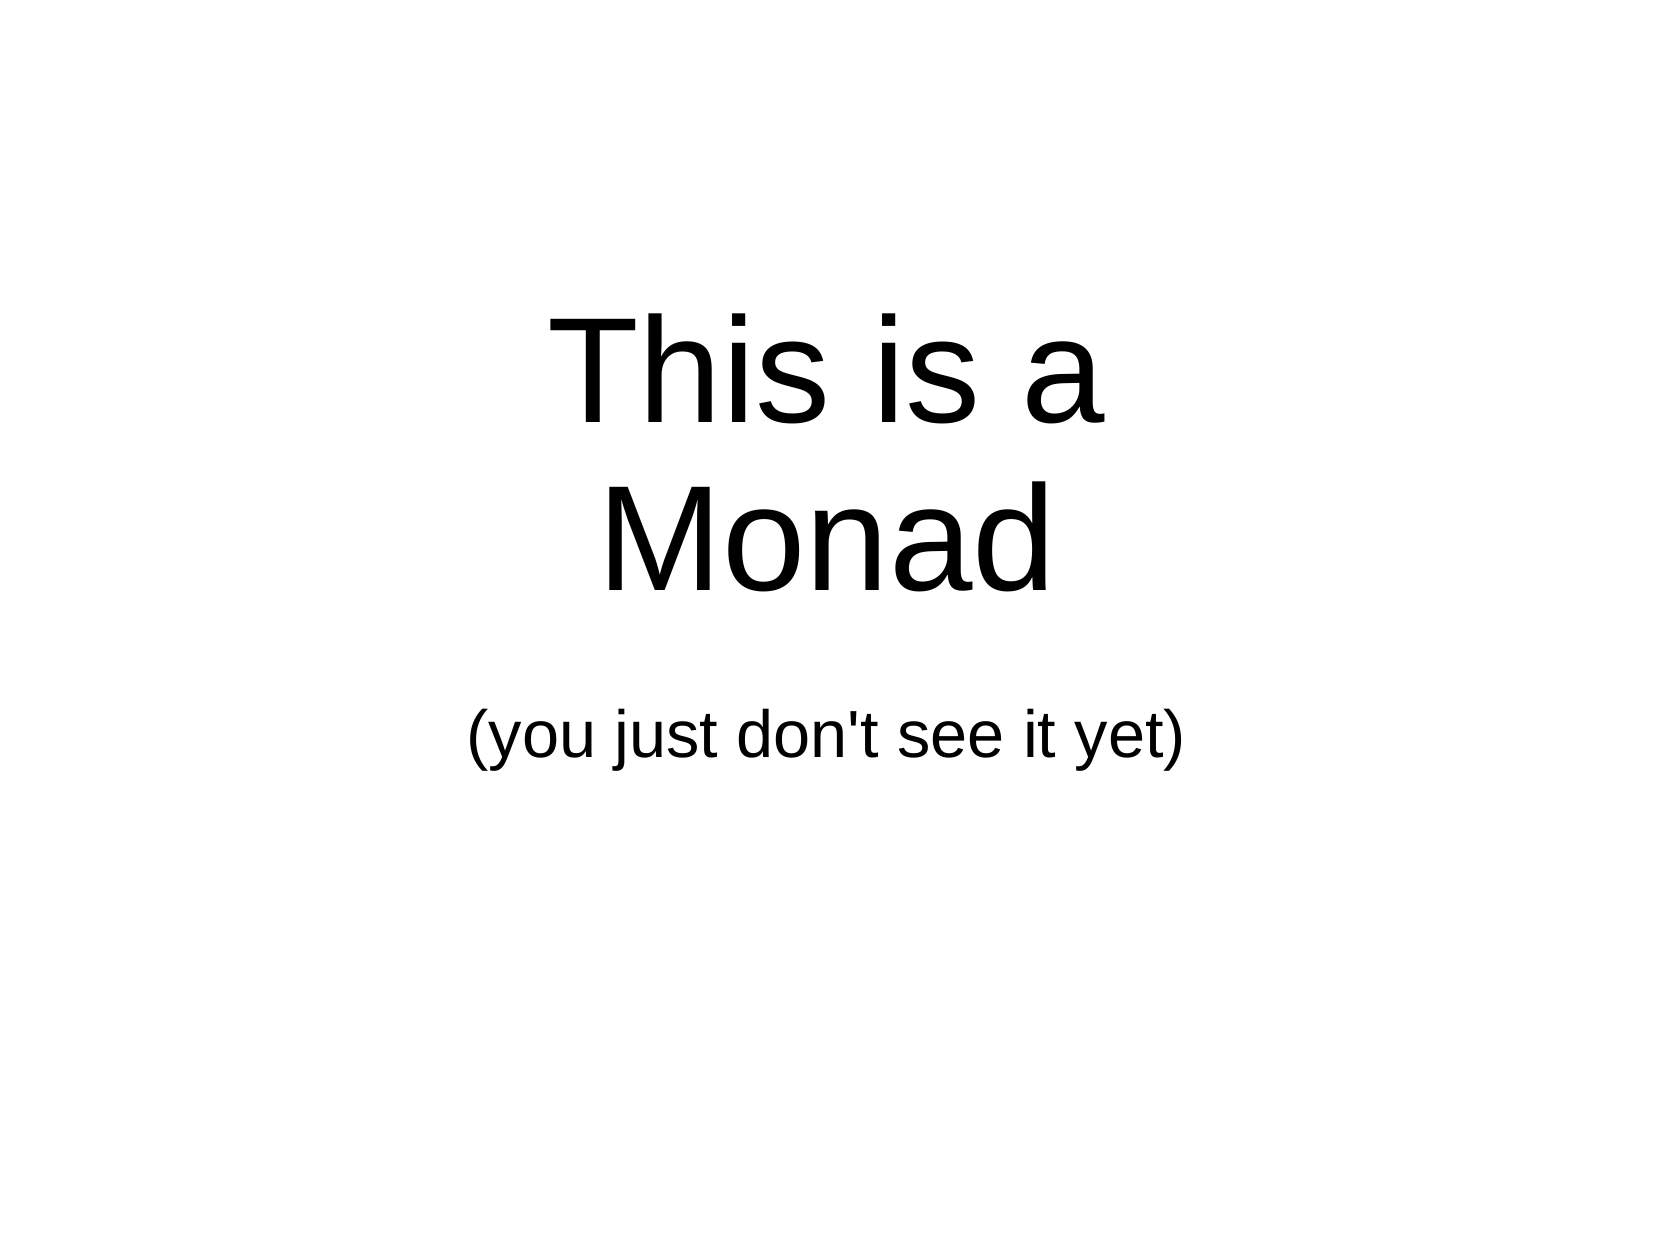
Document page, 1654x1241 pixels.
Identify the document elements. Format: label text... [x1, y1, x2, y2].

subtitle This is a Monad (you just don't see it yet) [82, 49, 1571, 1010]
